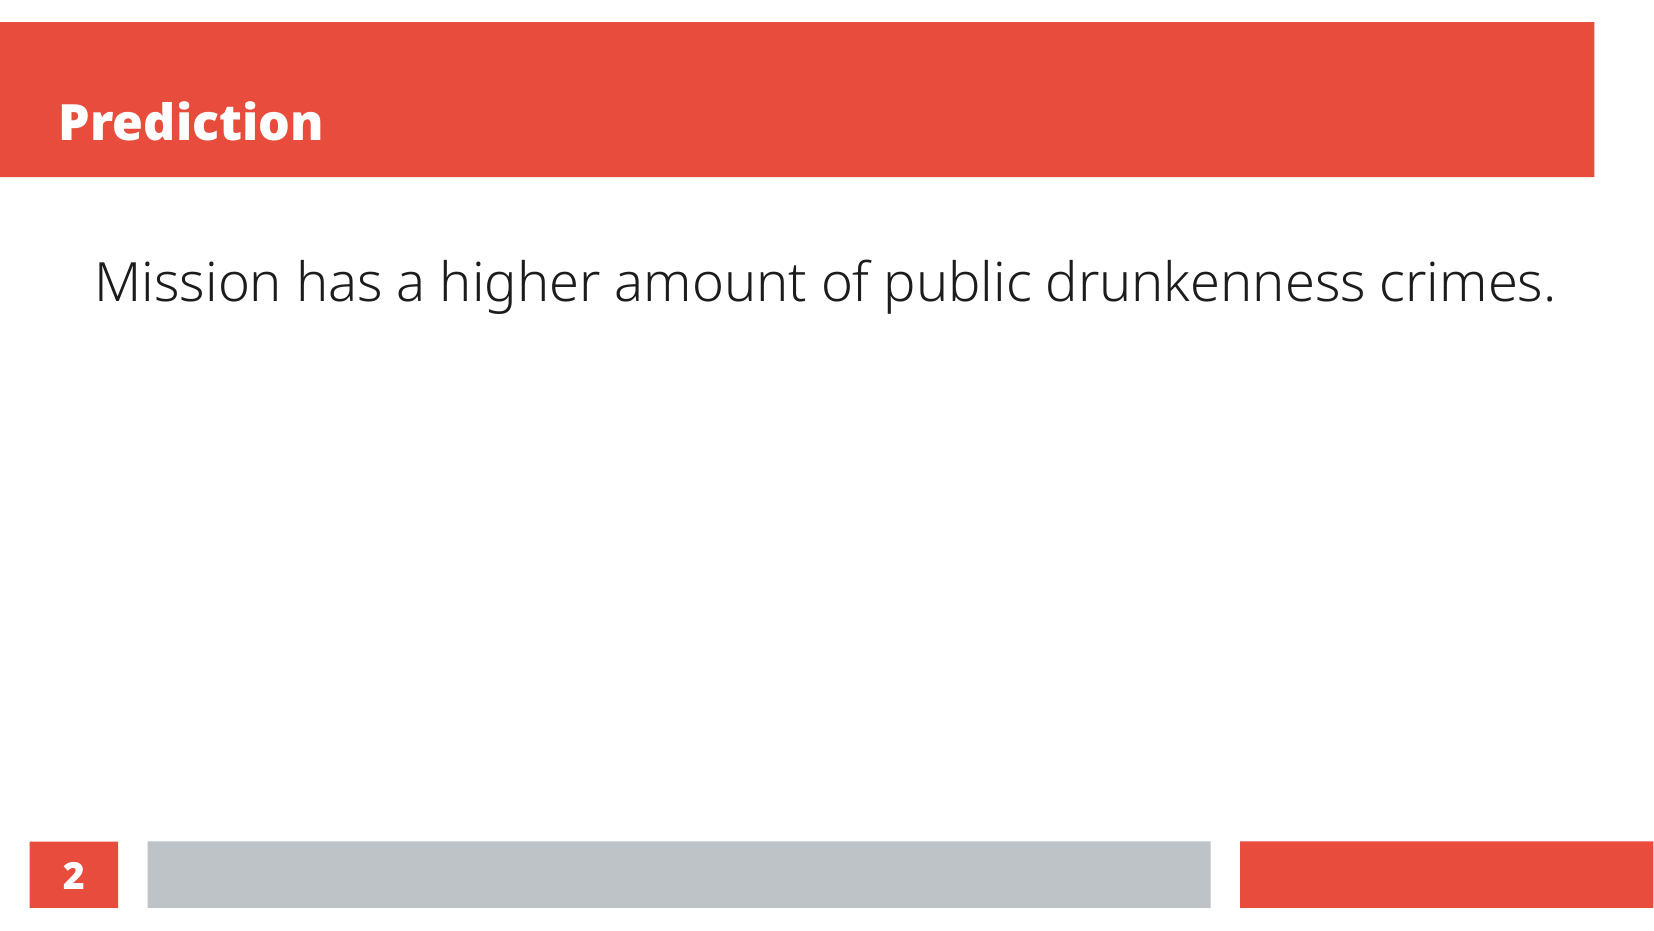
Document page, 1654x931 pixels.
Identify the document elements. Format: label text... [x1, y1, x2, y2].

title Prediction [59, 44, 1595, 156]
subtitle Mission has a higher amount of public drunkenness crimes. [59, 243, 1565, 820]
